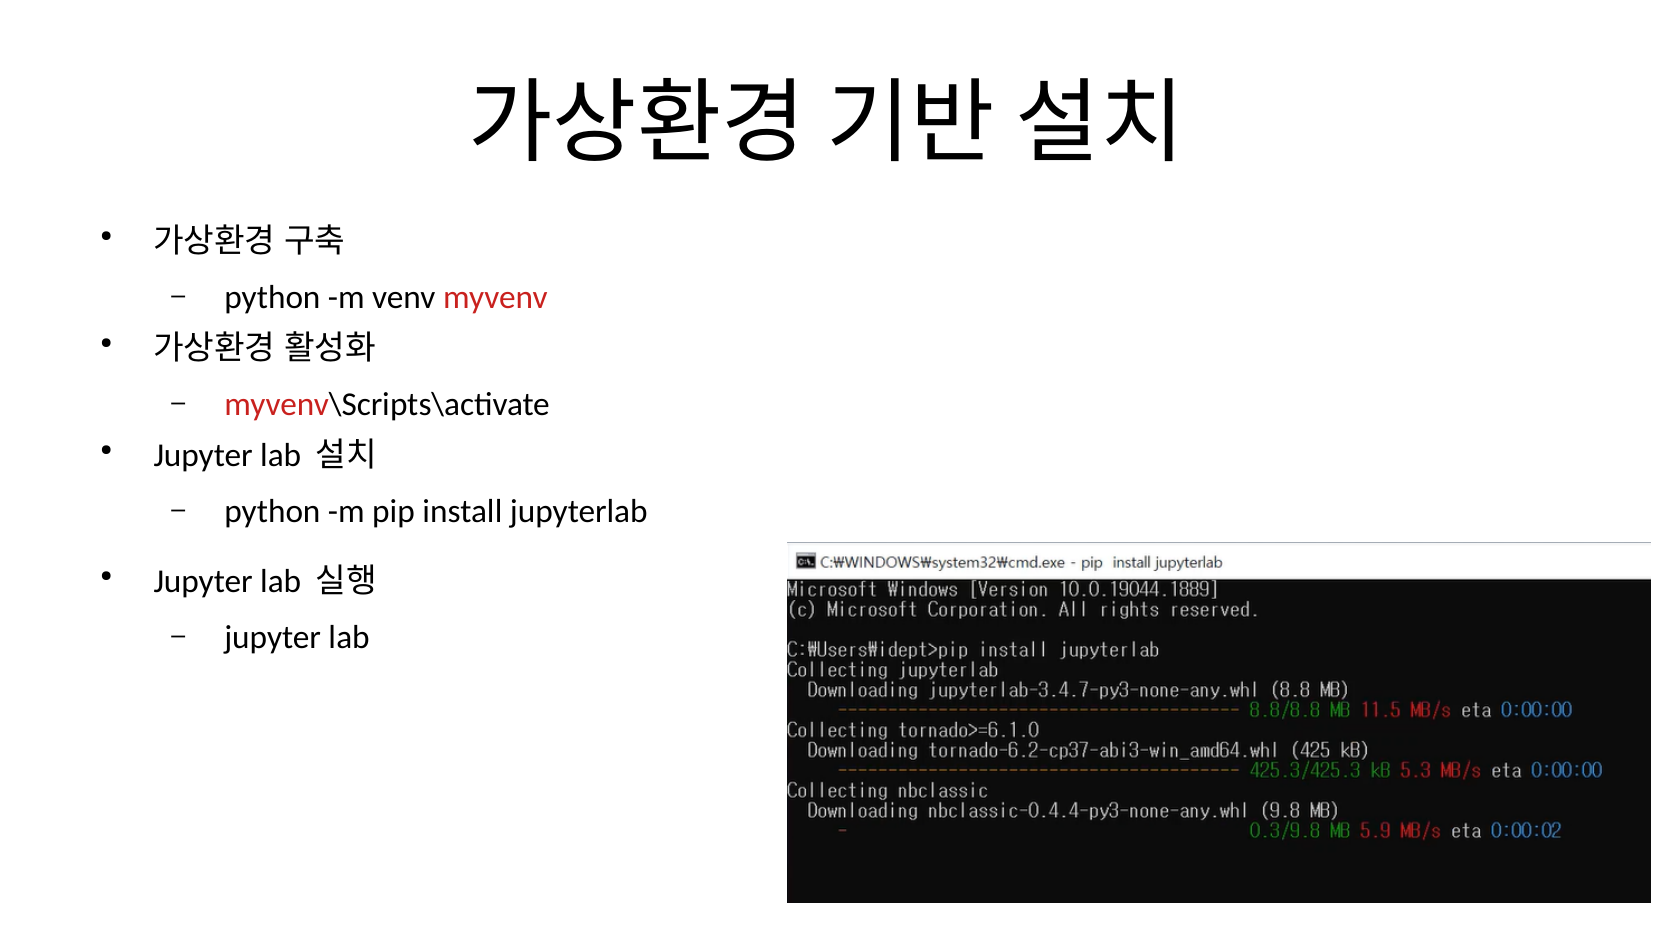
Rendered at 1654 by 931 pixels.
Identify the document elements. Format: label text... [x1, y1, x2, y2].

title 가상환경 기반 설치 [82, 37, 1571, 193]
picture [787, 542, 1651, 903]
list 가상환경 구축 python -m venv myvenv 가상환경 활성화 myvenv\Scripts\activate Jupyter lab 설치 python -m pip install jupyterlab Jupyter lab 실행 jupyter lab [82, 217, 1571, 758]
